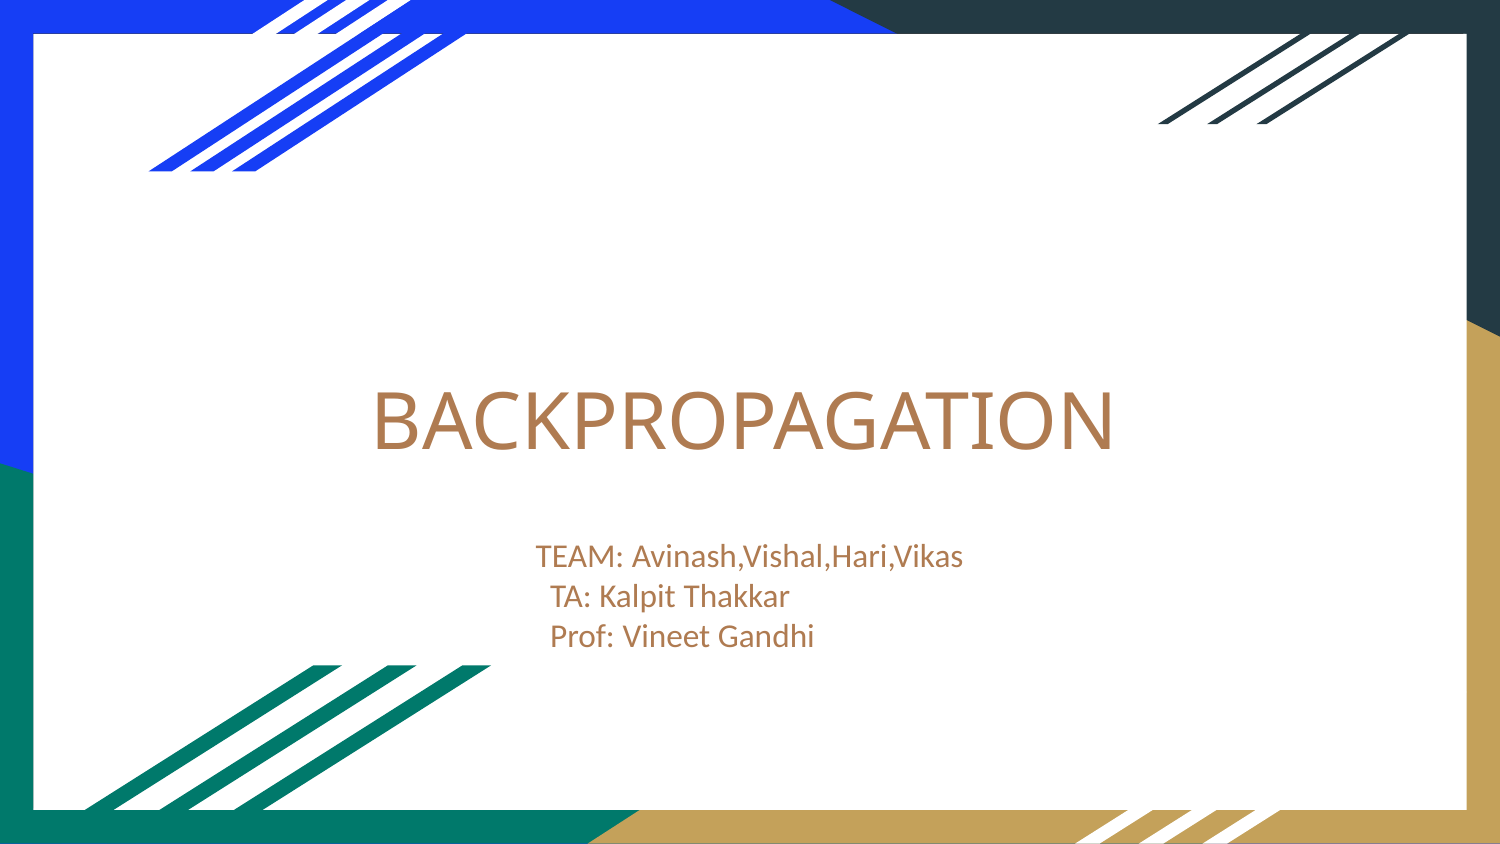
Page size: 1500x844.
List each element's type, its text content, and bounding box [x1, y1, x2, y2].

subtitle TEAM: Avinash,Vishal,Hari,Vikas TA: Kalpit Thakkar Prof: Vineet Gandhi [310, 519, 1190, 672]
title BACKPROPAGATION [304, 298, 1185, 537]
